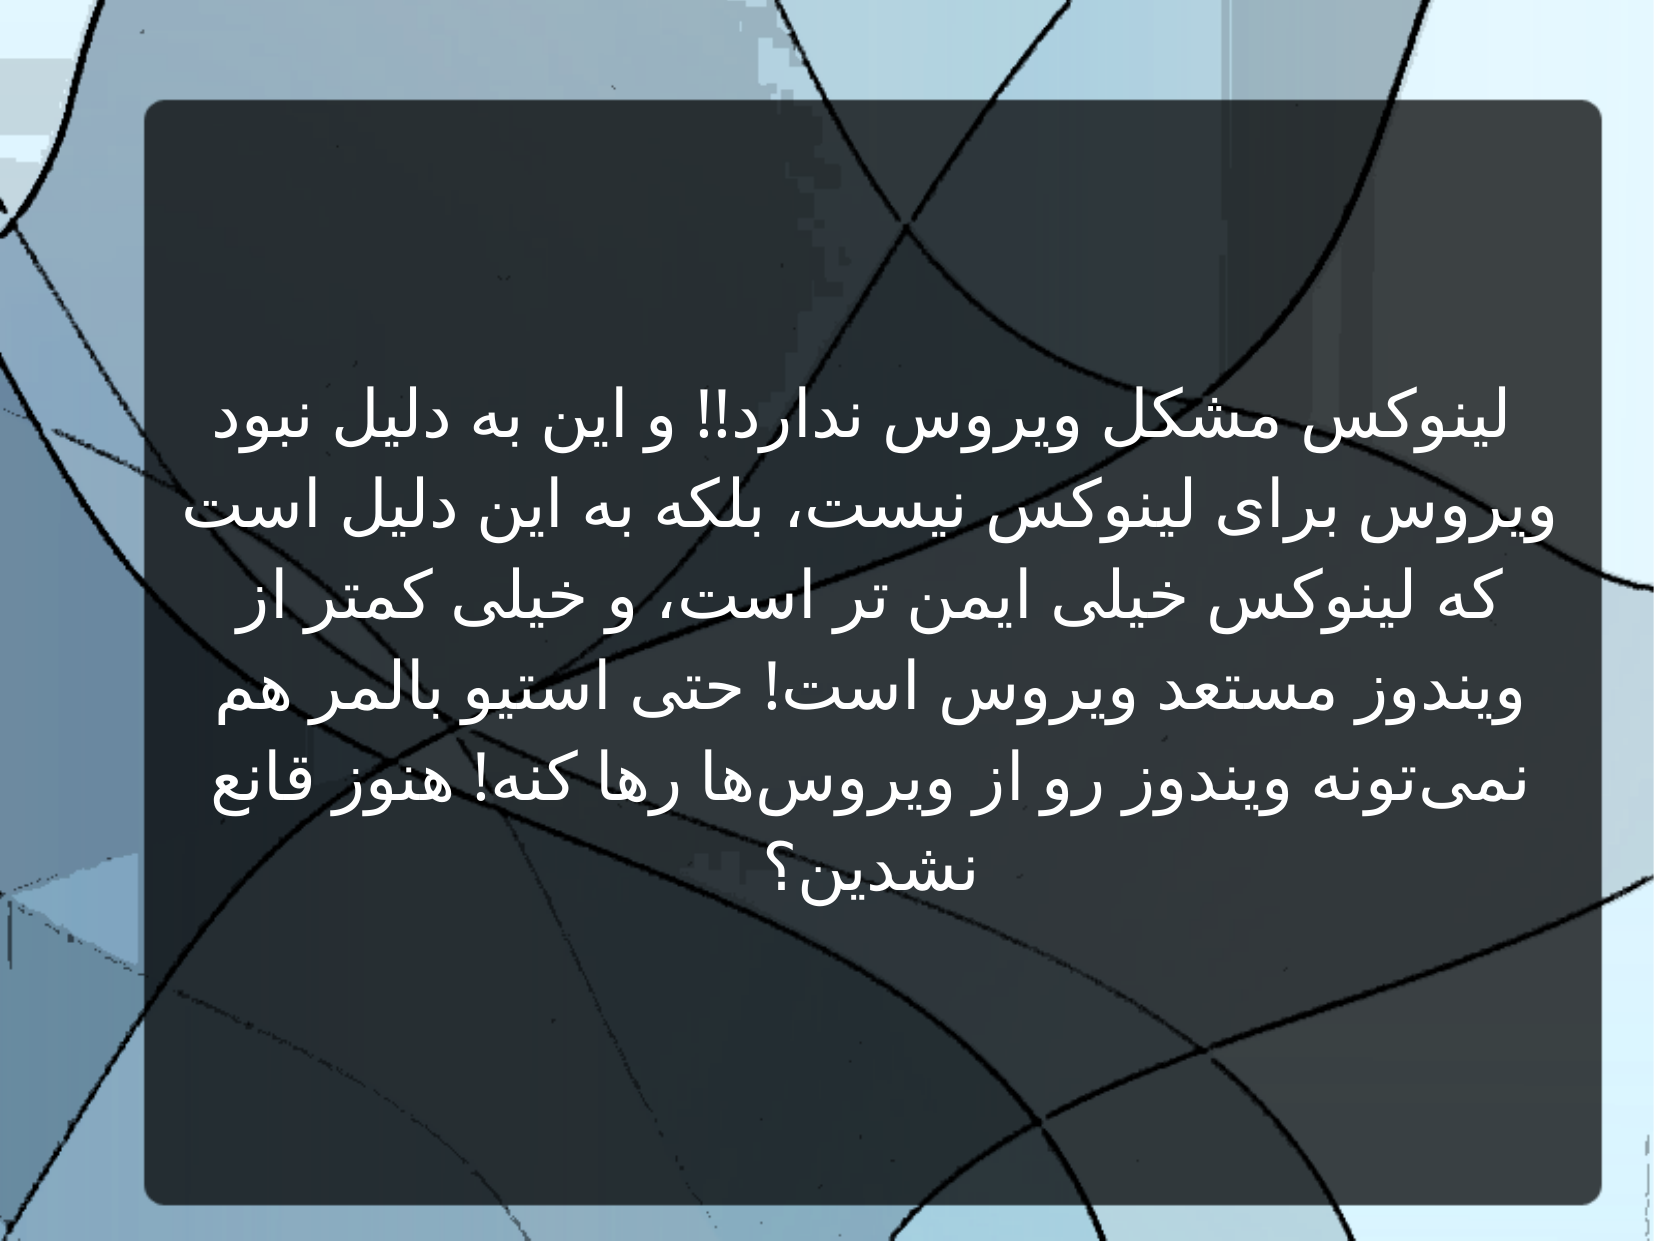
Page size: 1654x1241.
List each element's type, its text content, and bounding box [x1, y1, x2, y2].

picture [0, 0, 1654, 1241]
subtitle لینوکس مشکل ویروس ندارد!! و این به دلیل نبود ویروس برای لینوکس نیست، بلکه به این دلیل است که لینوکس خیلی ایمن تر است، و خیلی کمتر از ویندوز مستعد ویروس است! حتی استیو بالمر هم نمی‌تونه ویندوز رو از ویروس‌ها رها کنه! هنوز قانع نشدین؟ [159, 115, 1583, 1161]
